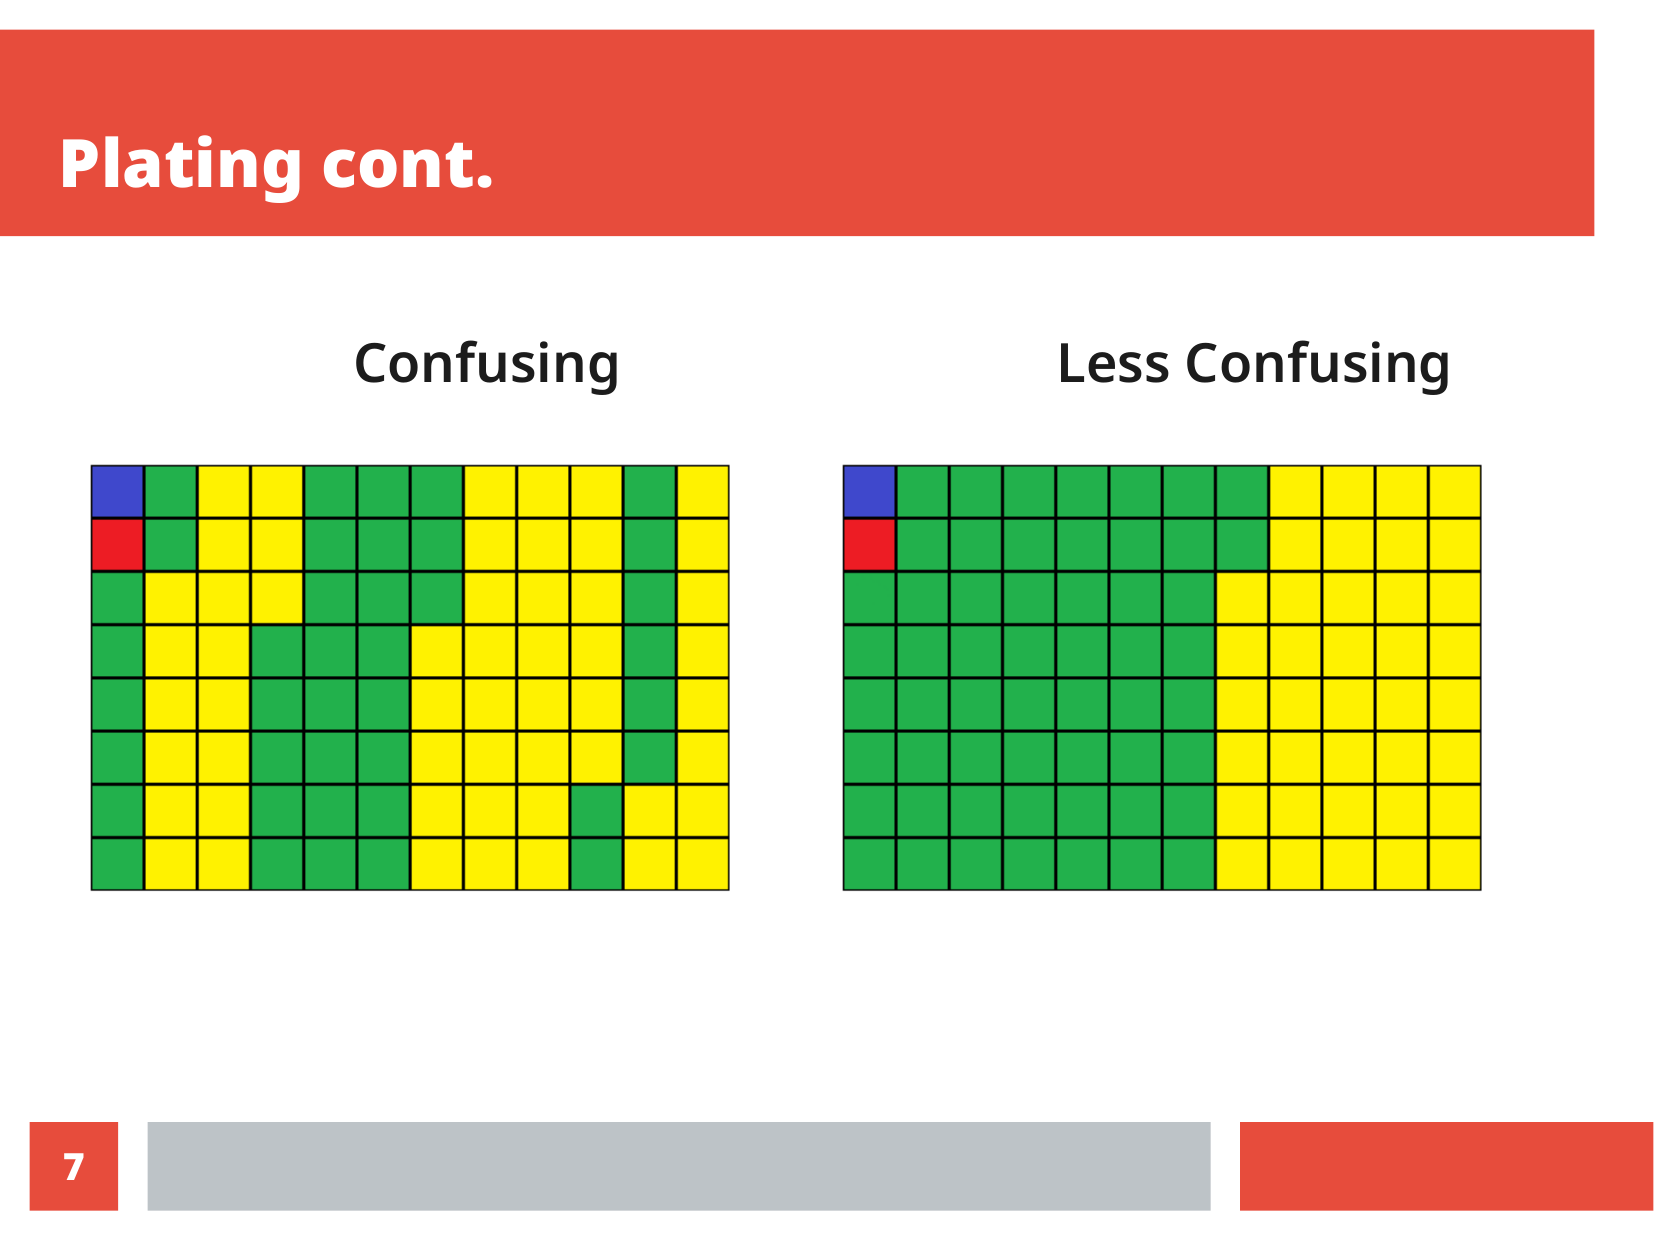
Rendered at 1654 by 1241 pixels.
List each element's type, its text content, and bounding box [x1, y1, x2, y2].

picture [41, 412, 1557, 949]
list Confusing Less Confusing [59, 324, 1565, 1093]
title Plating cont. [59, 59, 1595, 207]
